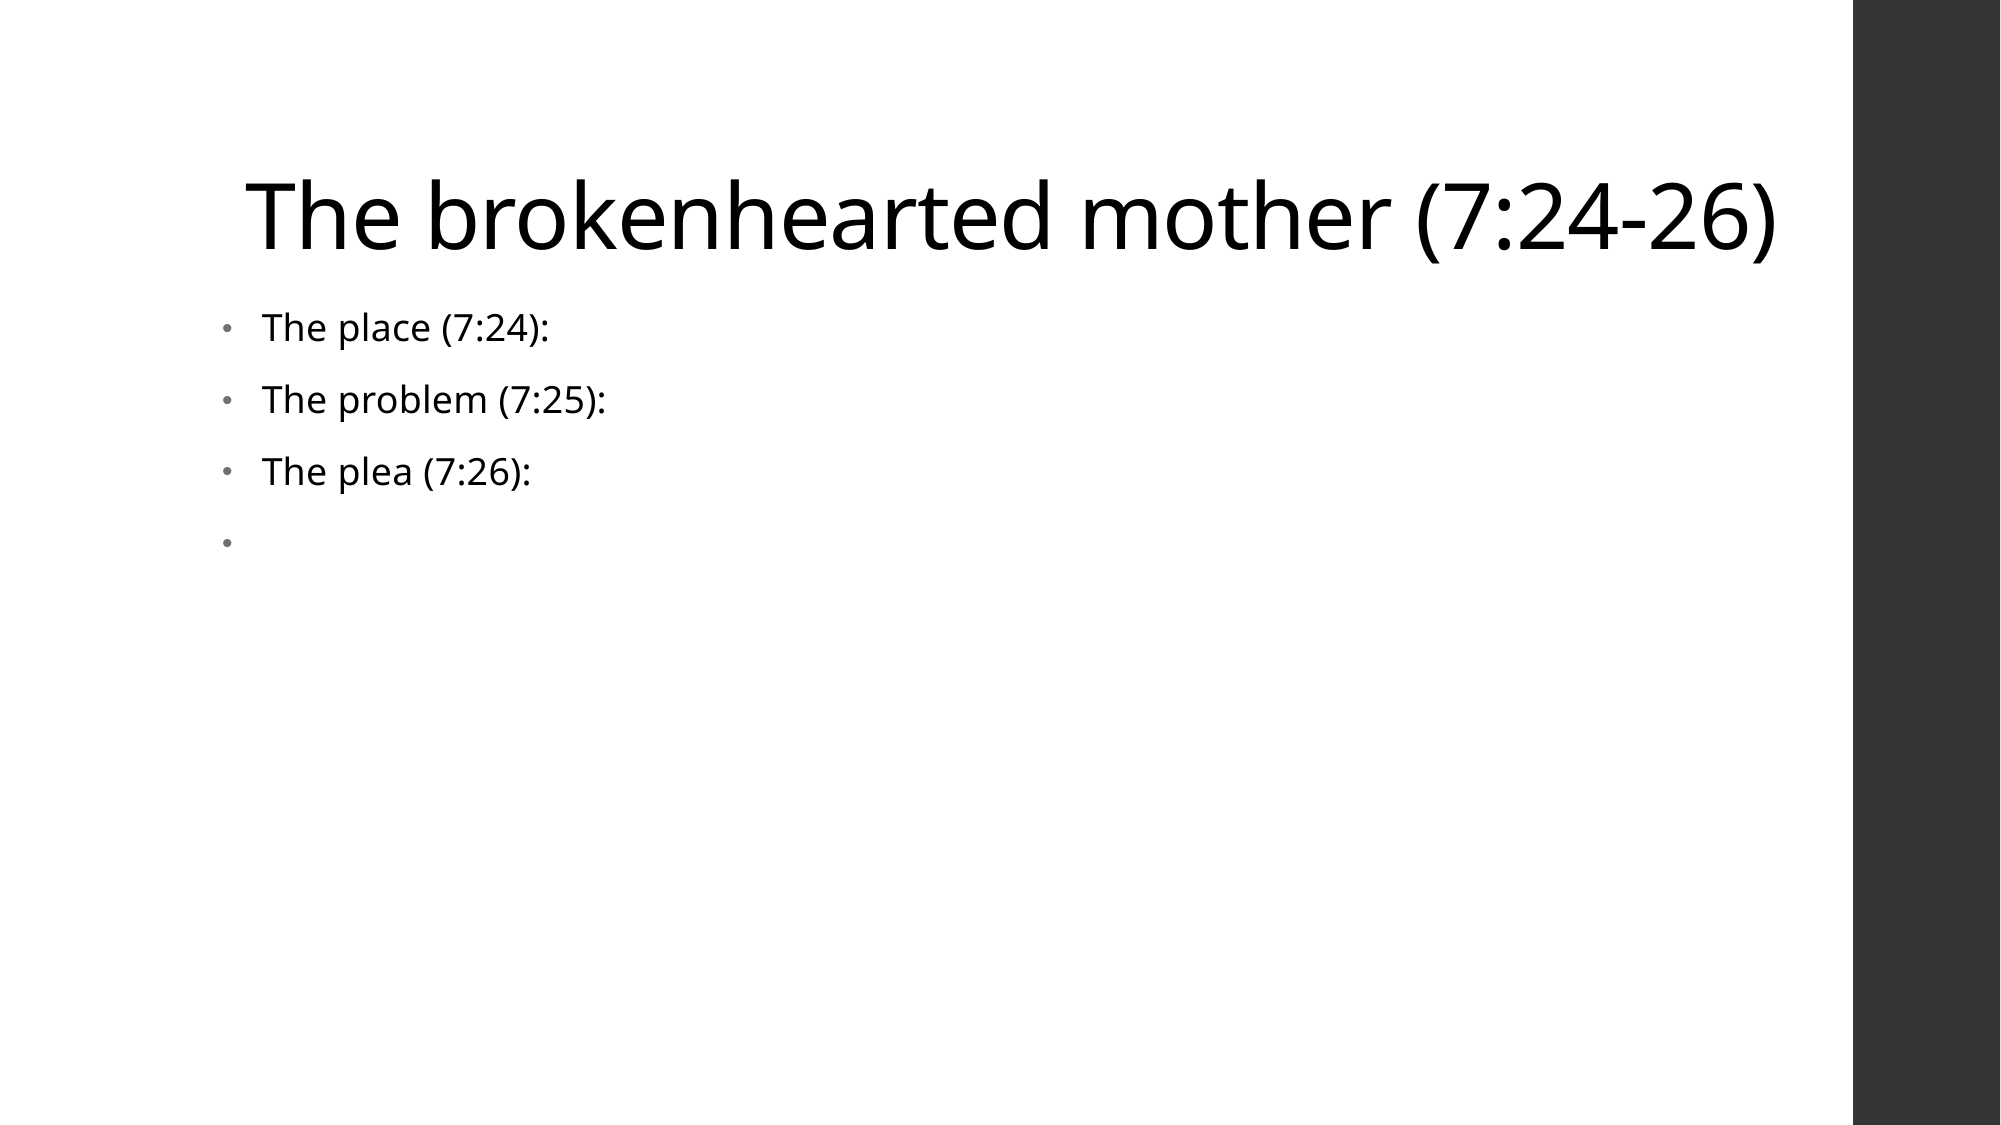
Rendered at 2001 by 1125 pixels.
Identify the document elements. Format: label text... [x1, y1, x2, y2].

title The brokenhearted mother (7:24-26) [206, 60, 1797, 278]
list The place (7:24): The problem (7:25): The plea (7:26): [206, 299, 1617, 1014]
